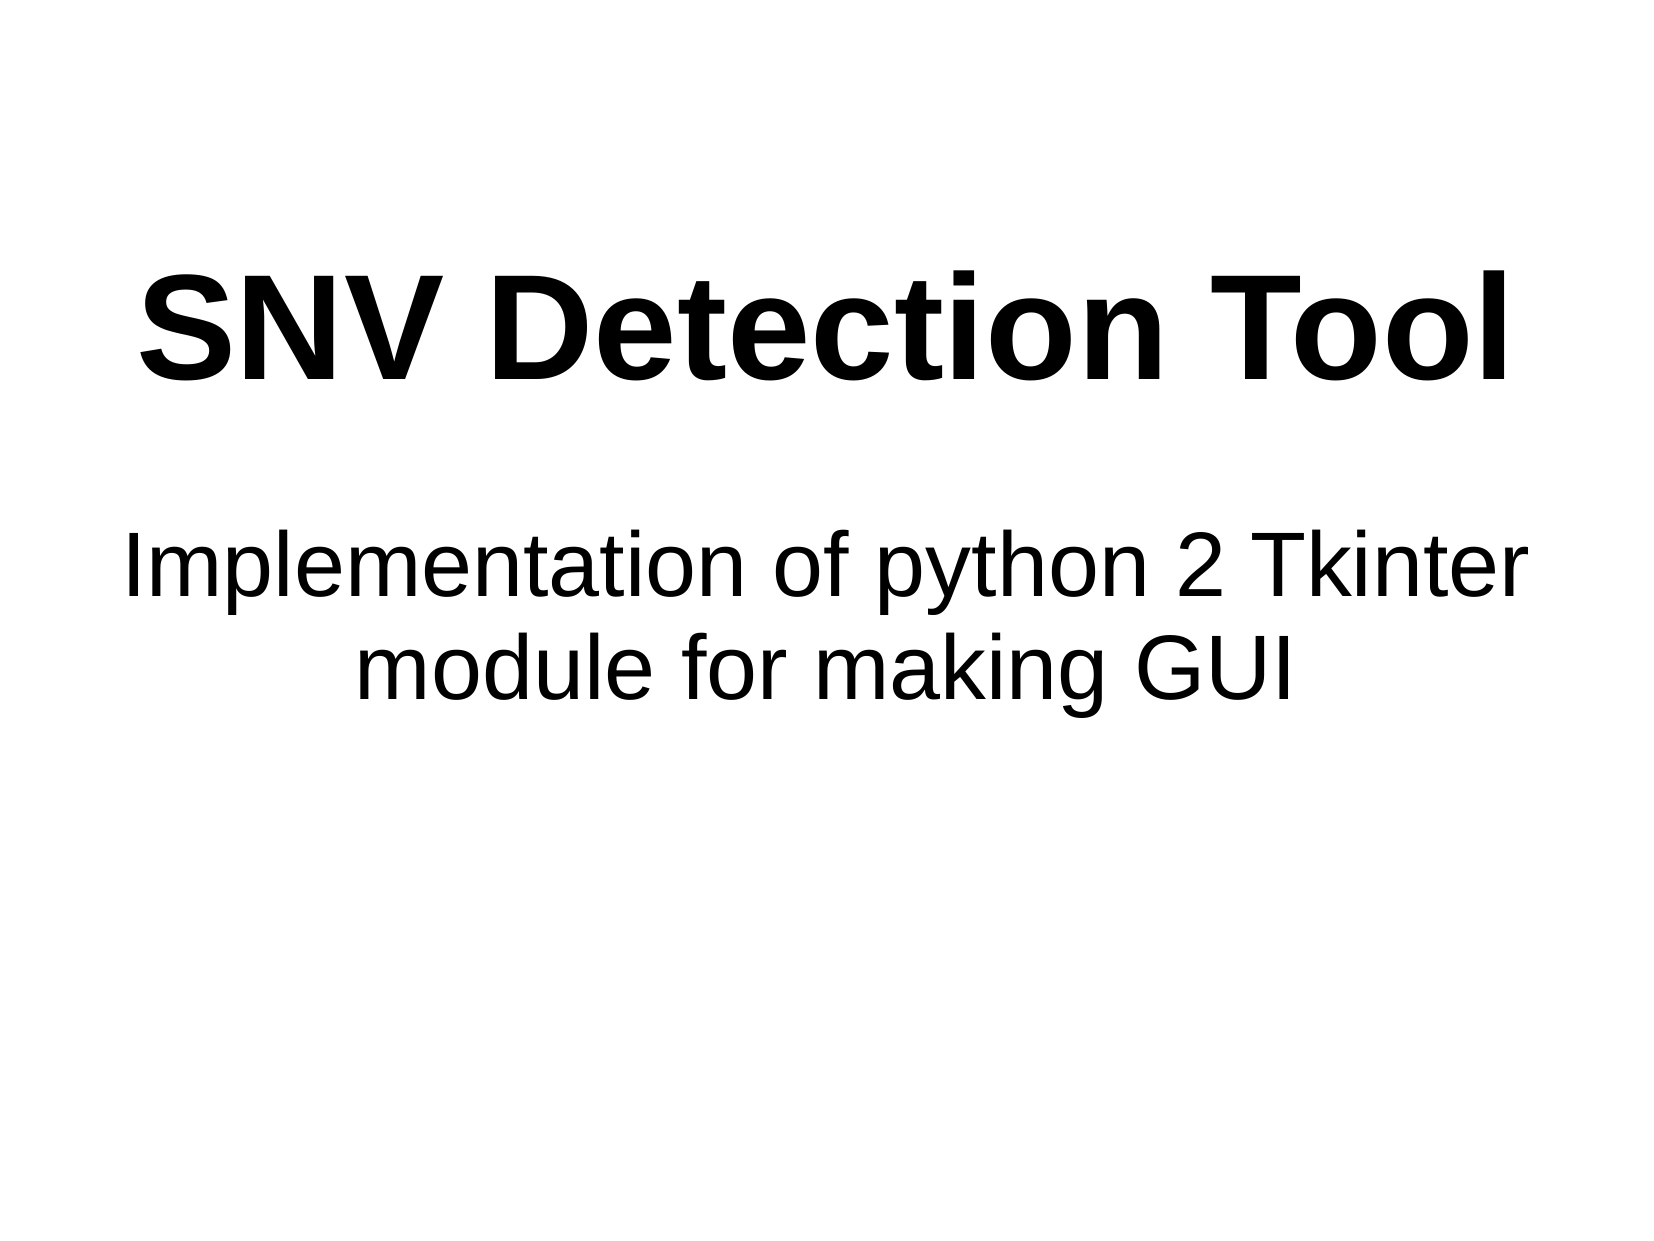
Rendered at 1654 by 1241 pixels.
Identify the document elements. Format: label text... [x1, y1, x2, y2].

title SNV Detection Tool Implementation of python 2 Tkinter module for making GUI [82, 243, 1571, 719]
